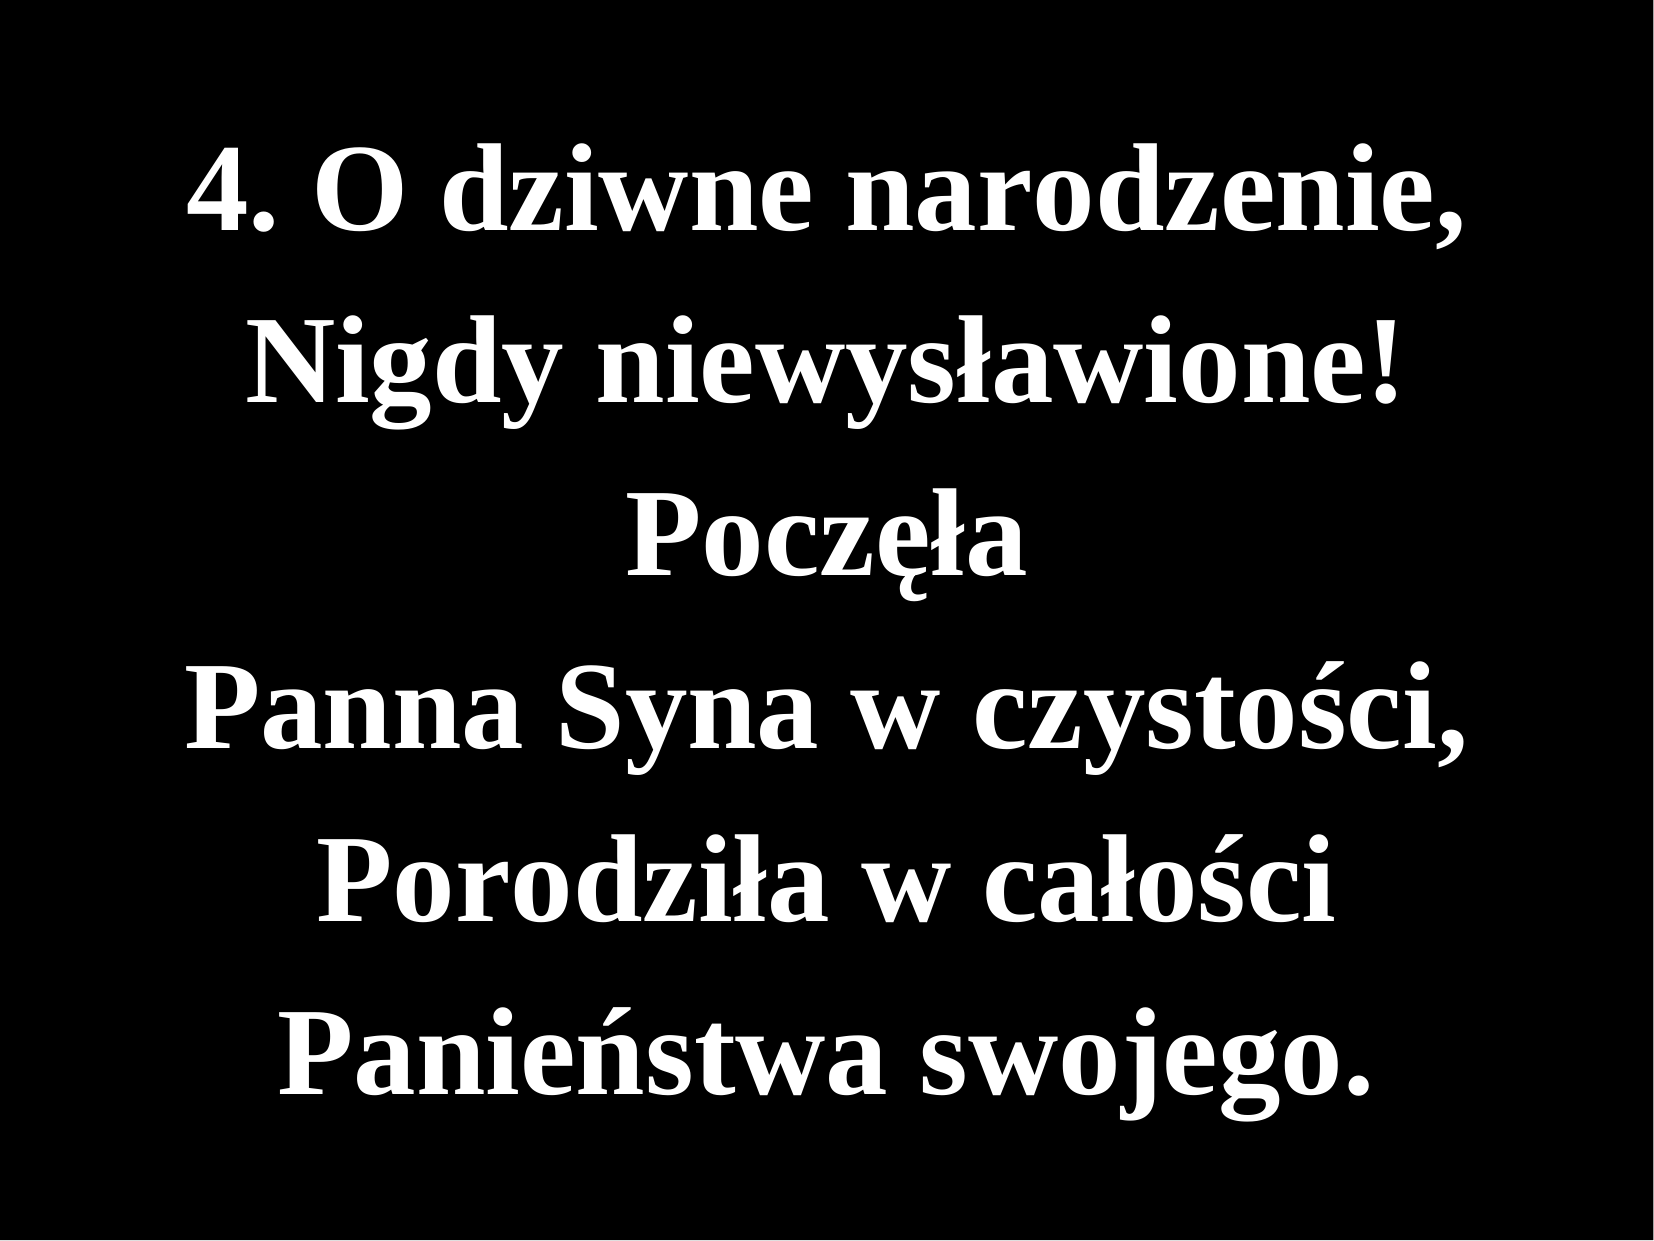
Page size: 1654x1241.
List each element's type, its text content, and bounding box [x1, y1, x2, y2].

title 4. O dziwne narodzenie, ppp Nigdy niewysławione! ppp Poczęła ppp Panna Syna w czystości, ppp Porodziła w całości ppp Panieństwa swojego. [0, 0, 1654, 1241]
